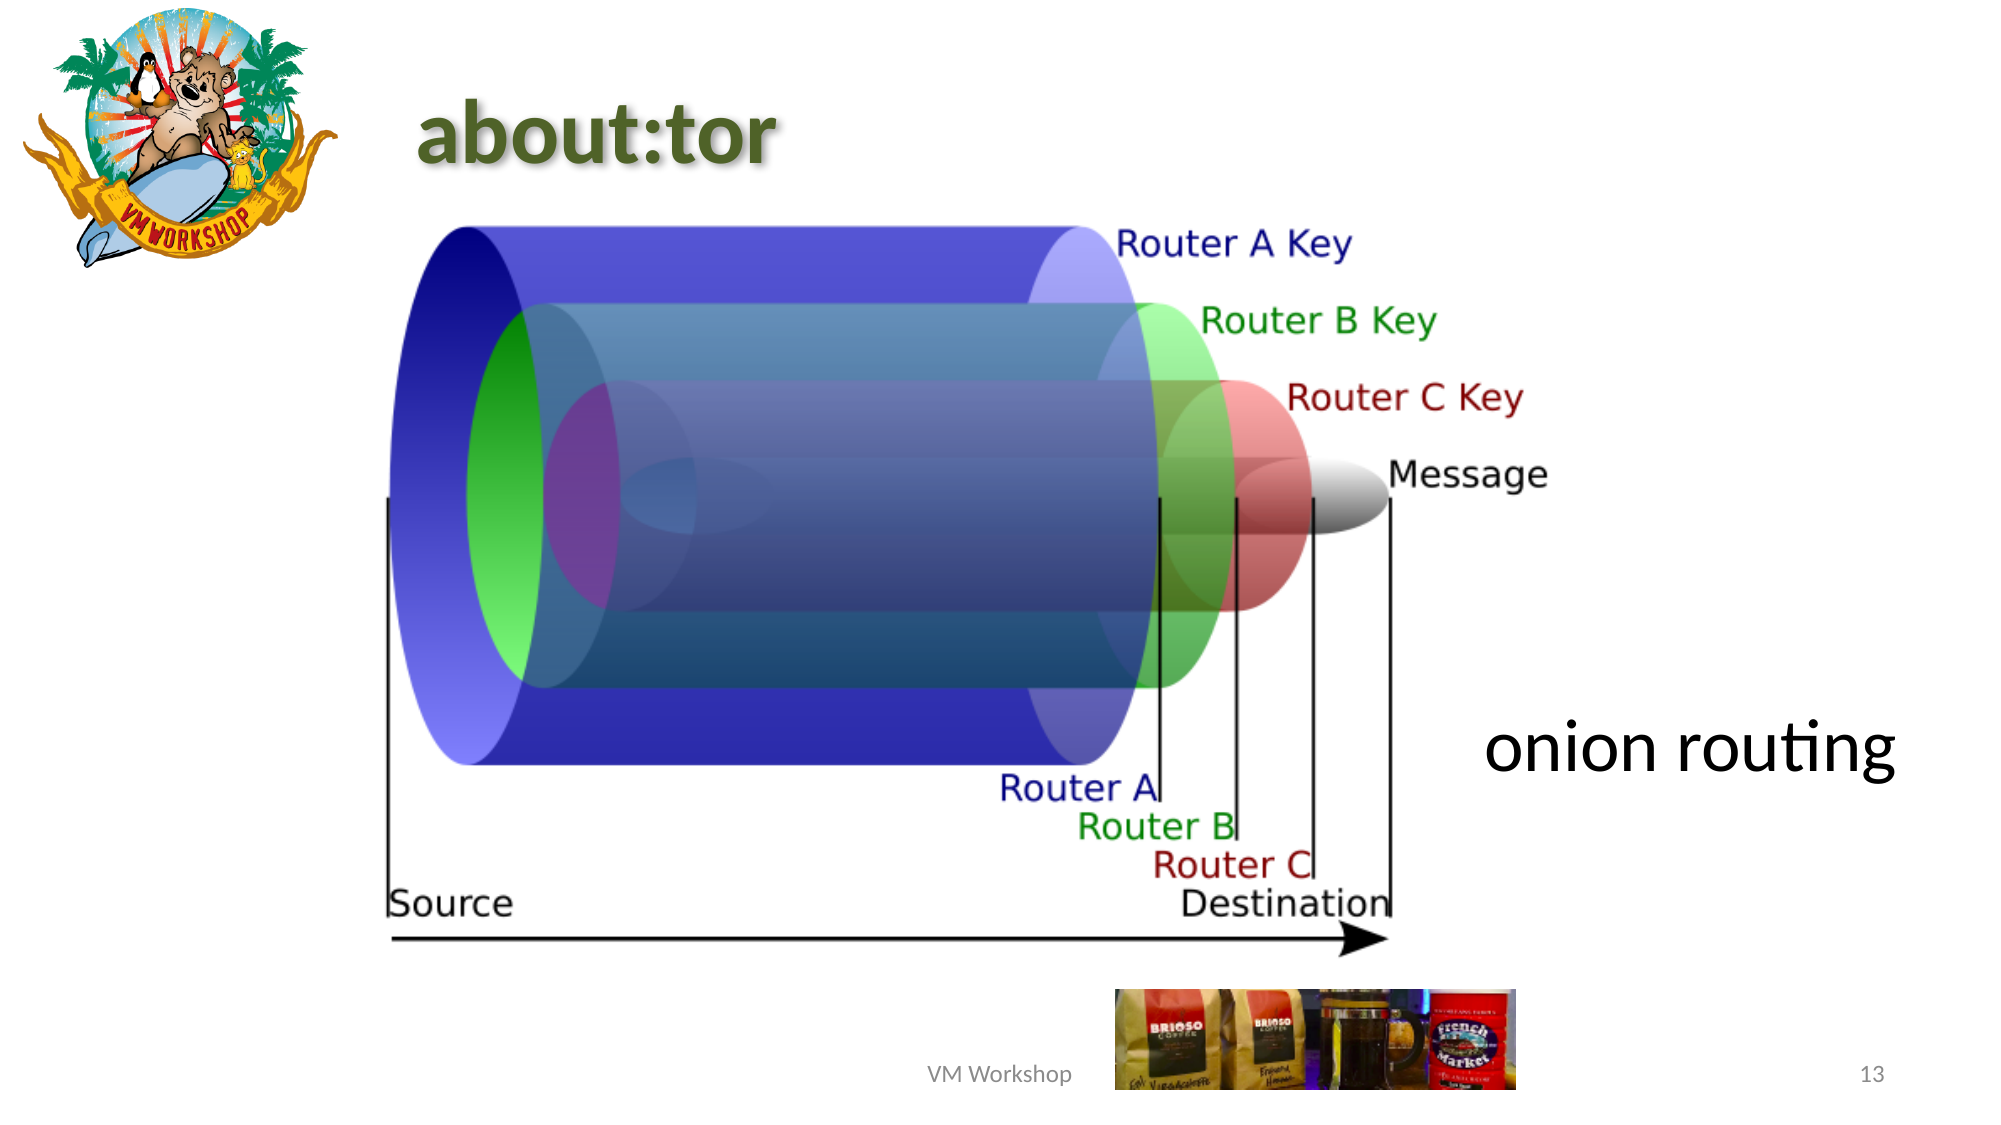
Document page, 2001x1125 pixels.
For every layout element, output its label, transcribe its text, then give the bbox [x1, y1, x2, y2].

picture [340, 209, 1591, 969]
list onion routing [1484, 696, 1912, 787]
picture [1115, 989, 1516, 1090]
title about:tor [400, 62, 1930, 192]
picture [23, 8, 338, 269]
